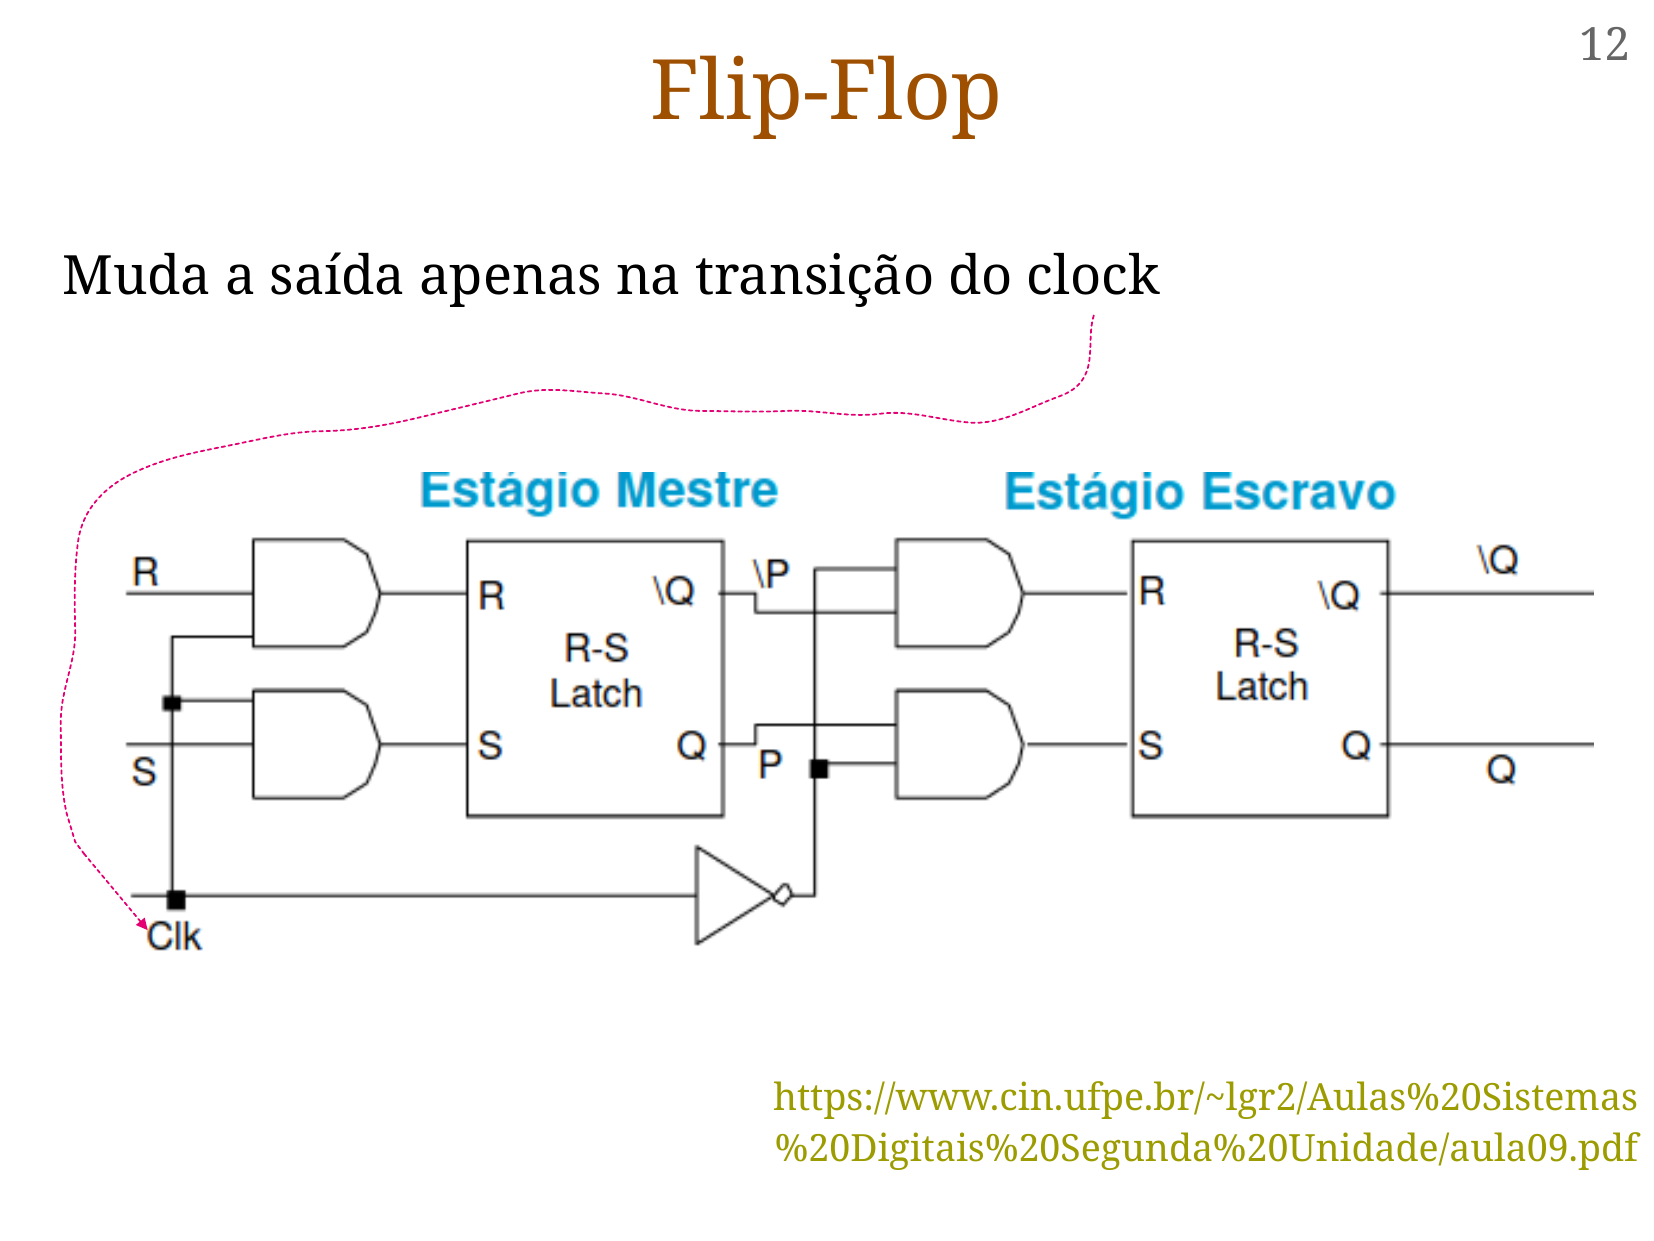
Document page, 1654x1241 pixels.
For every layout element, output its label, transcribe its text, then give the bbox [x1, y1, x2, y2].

picture [103, 472, 1594, 960]
picture [630, 472, 643, 497]
list Muda a saída apenas na transição do clock [59, 236, 1595, 1211]
title Flip-Flop [59, 29, 1595, 148]
text_box https://www.cin.ufpe.br/~lgr2/Aulas%20Sistemas%20Digitais%20Segunda%20Unidade/aula09.pdf [679, 1062, 1654, 1233]
